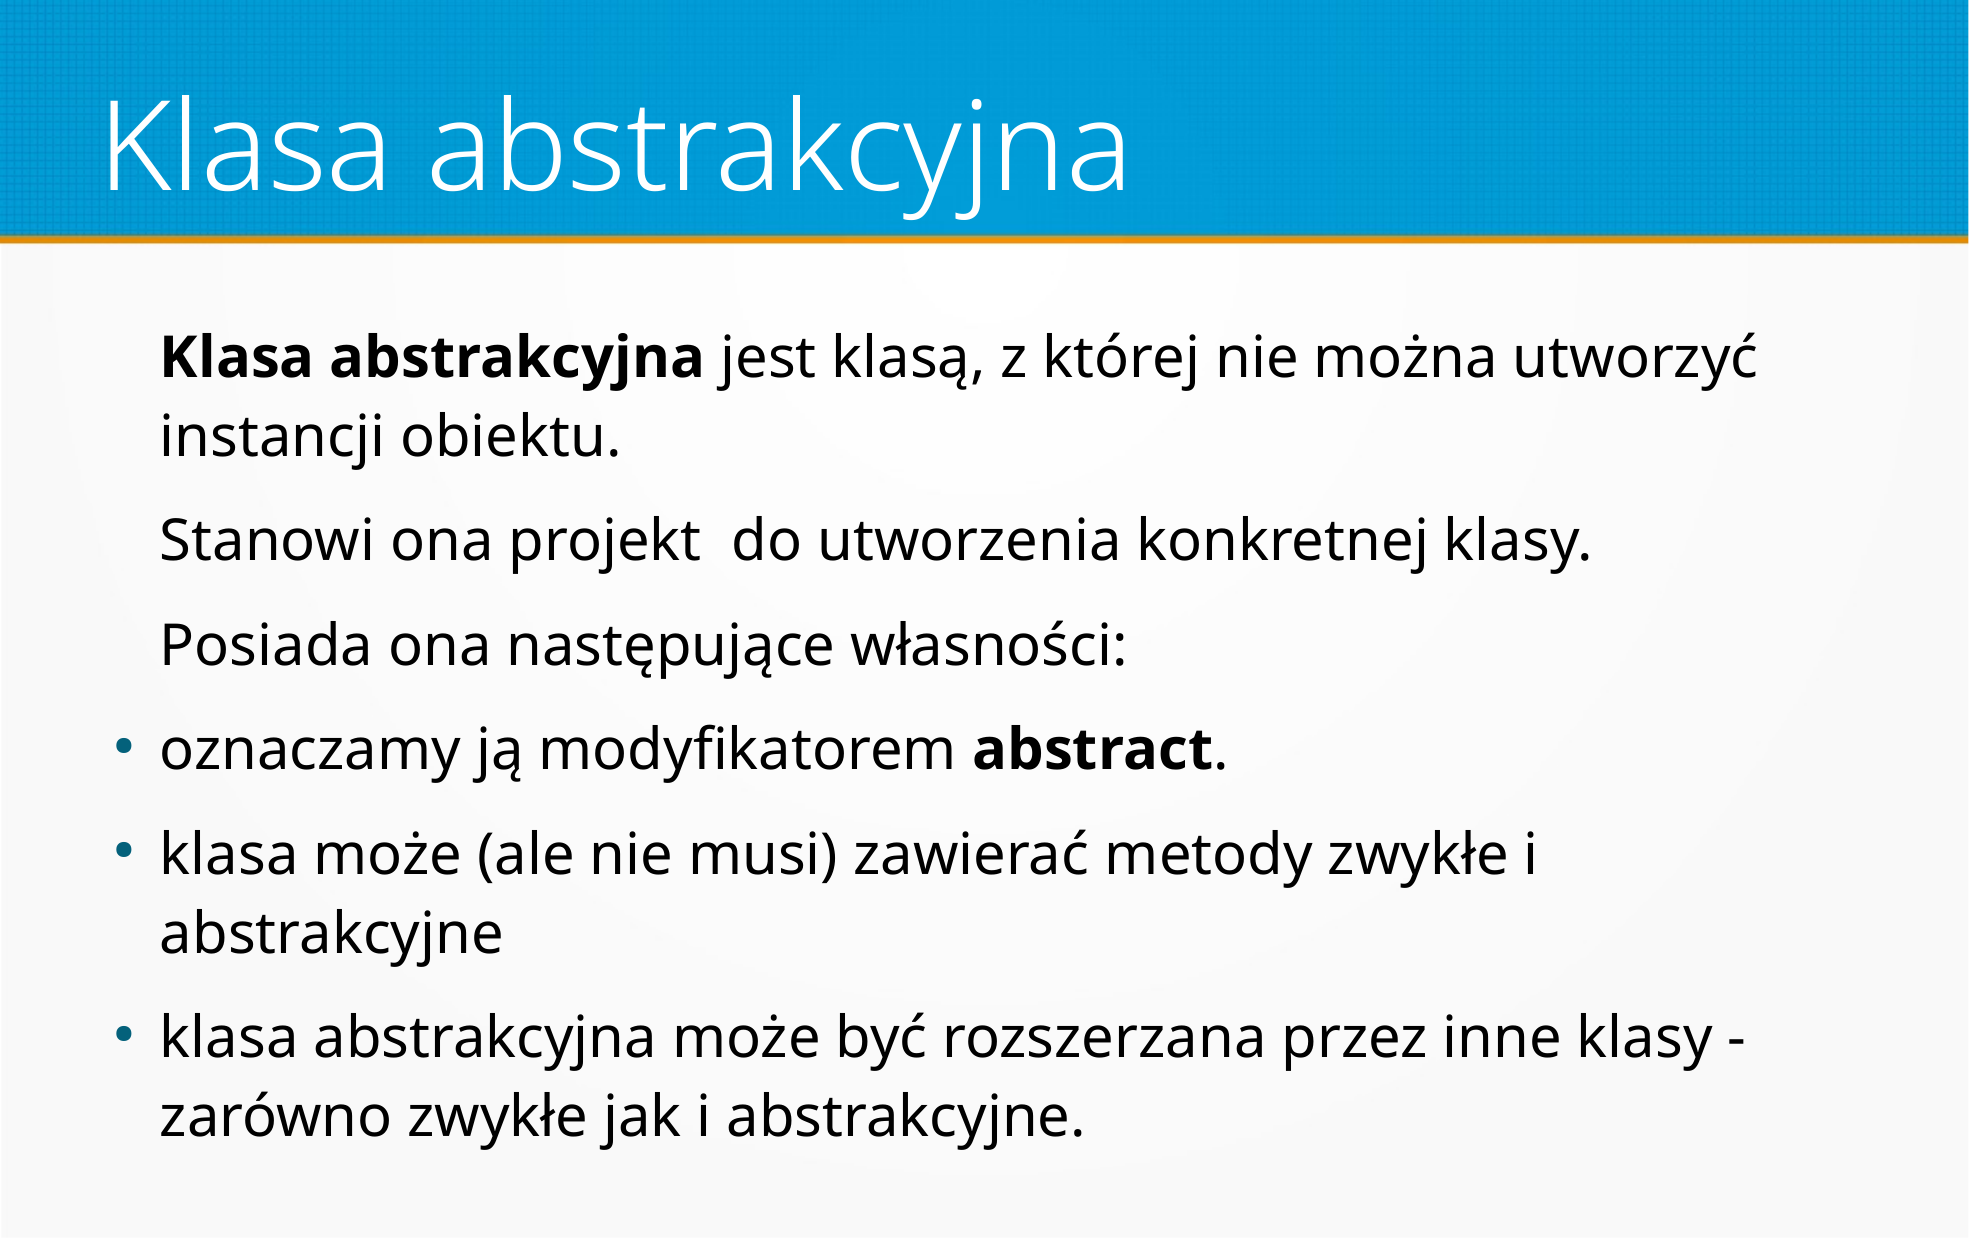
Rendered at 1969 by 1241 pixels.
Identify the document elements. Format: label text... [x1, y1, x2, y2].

title Klasa abstrakcyjna [98, 19, 1870, 227]
picture [0, 233, 1969, 1241]
list Klasa abstrakcyjna jest klasą, z której nie można utworzyć instancji obiektu. Stanowi ona projekt do utworzenia konkretnej klasy. Posiada ona następujące własności: oznaczamy ją modyfikatorem abstract. klasa może (ale nie musi) zawierać metody zwykłe i abstrakcyjne klasa abstrakcyjna może być rozszerzana przez inne klasy - zarówno zwykłe jak i abstrakcyjne. [98, 315, 1861, 1156]
